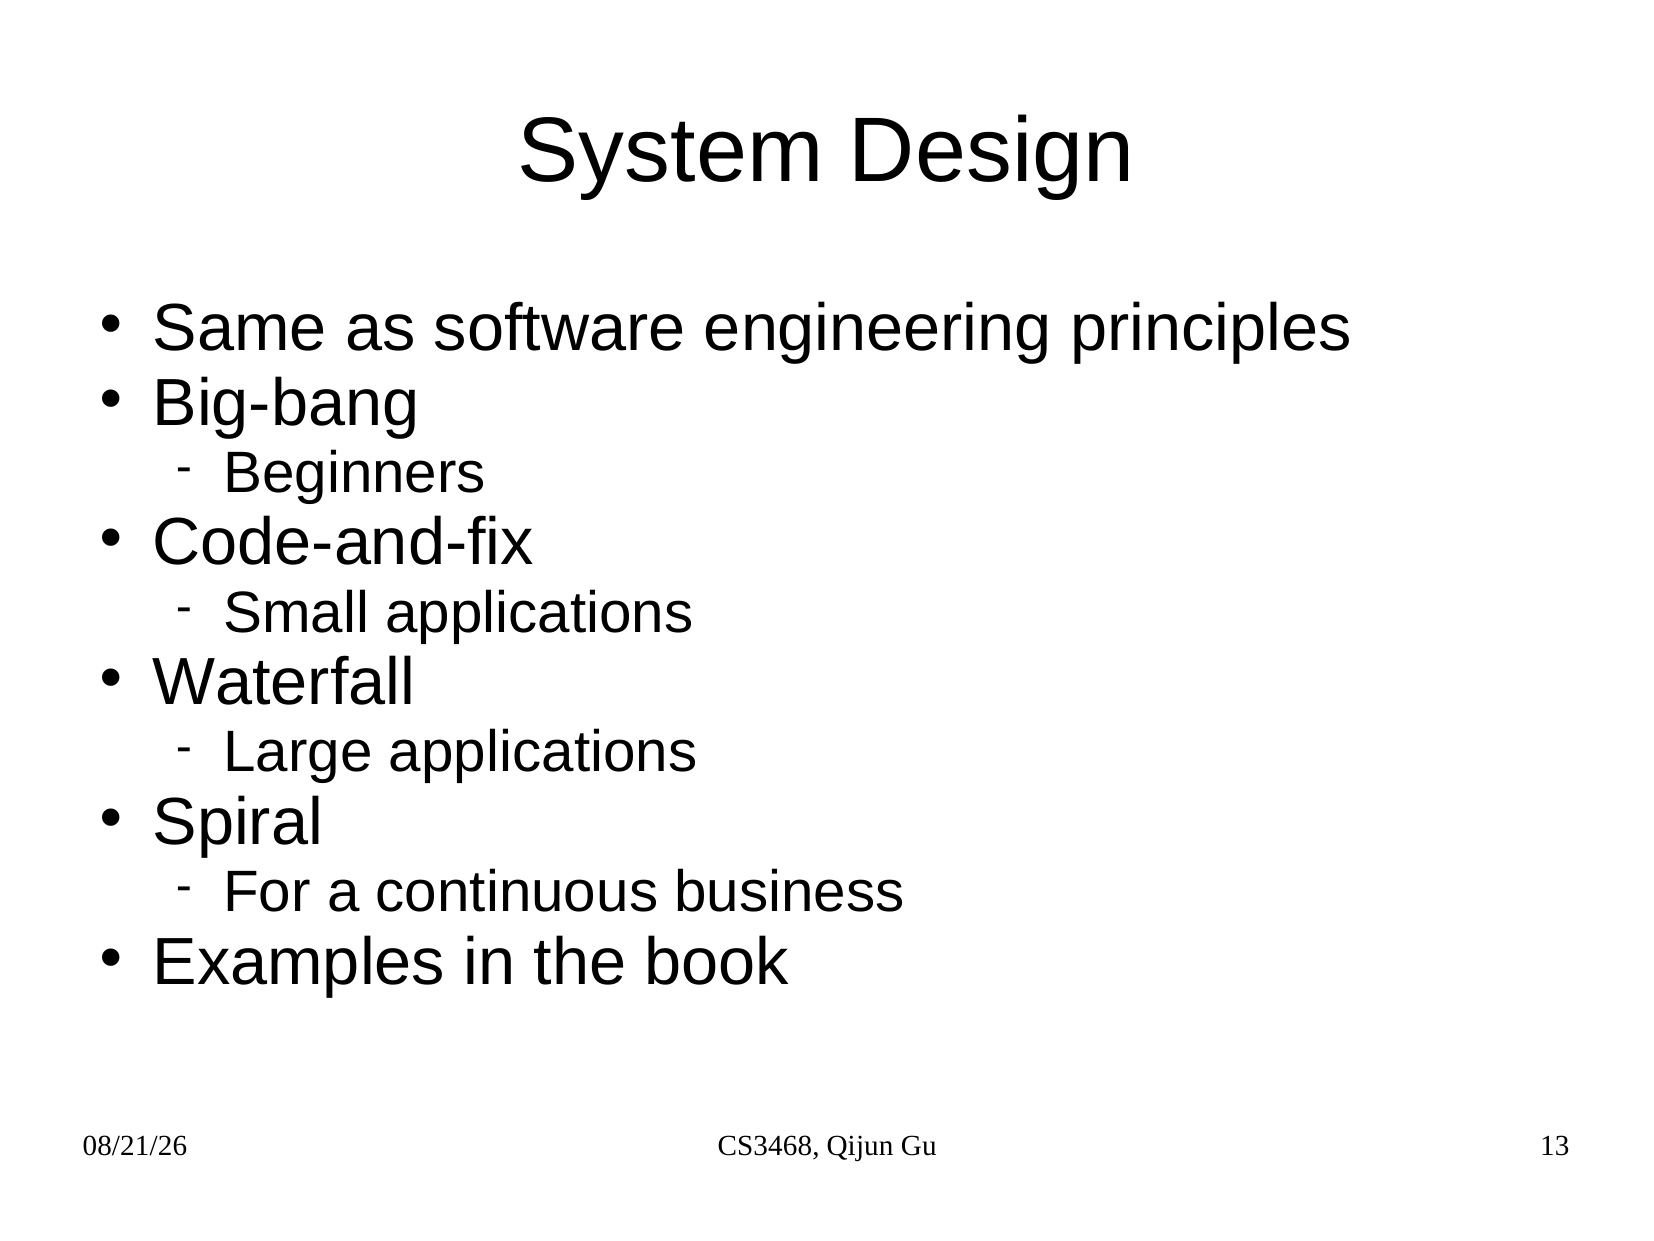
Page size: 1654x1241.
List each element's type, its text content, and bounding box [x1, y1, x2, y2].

title System Design [82, 56, 1571, 249]
list Same as software engineering principles Big-bang Beginners Code-and-fix Small applications Waterfall Large applications Spiral For a continuous business Examples in the book [82, 290, 1571, 1151]
